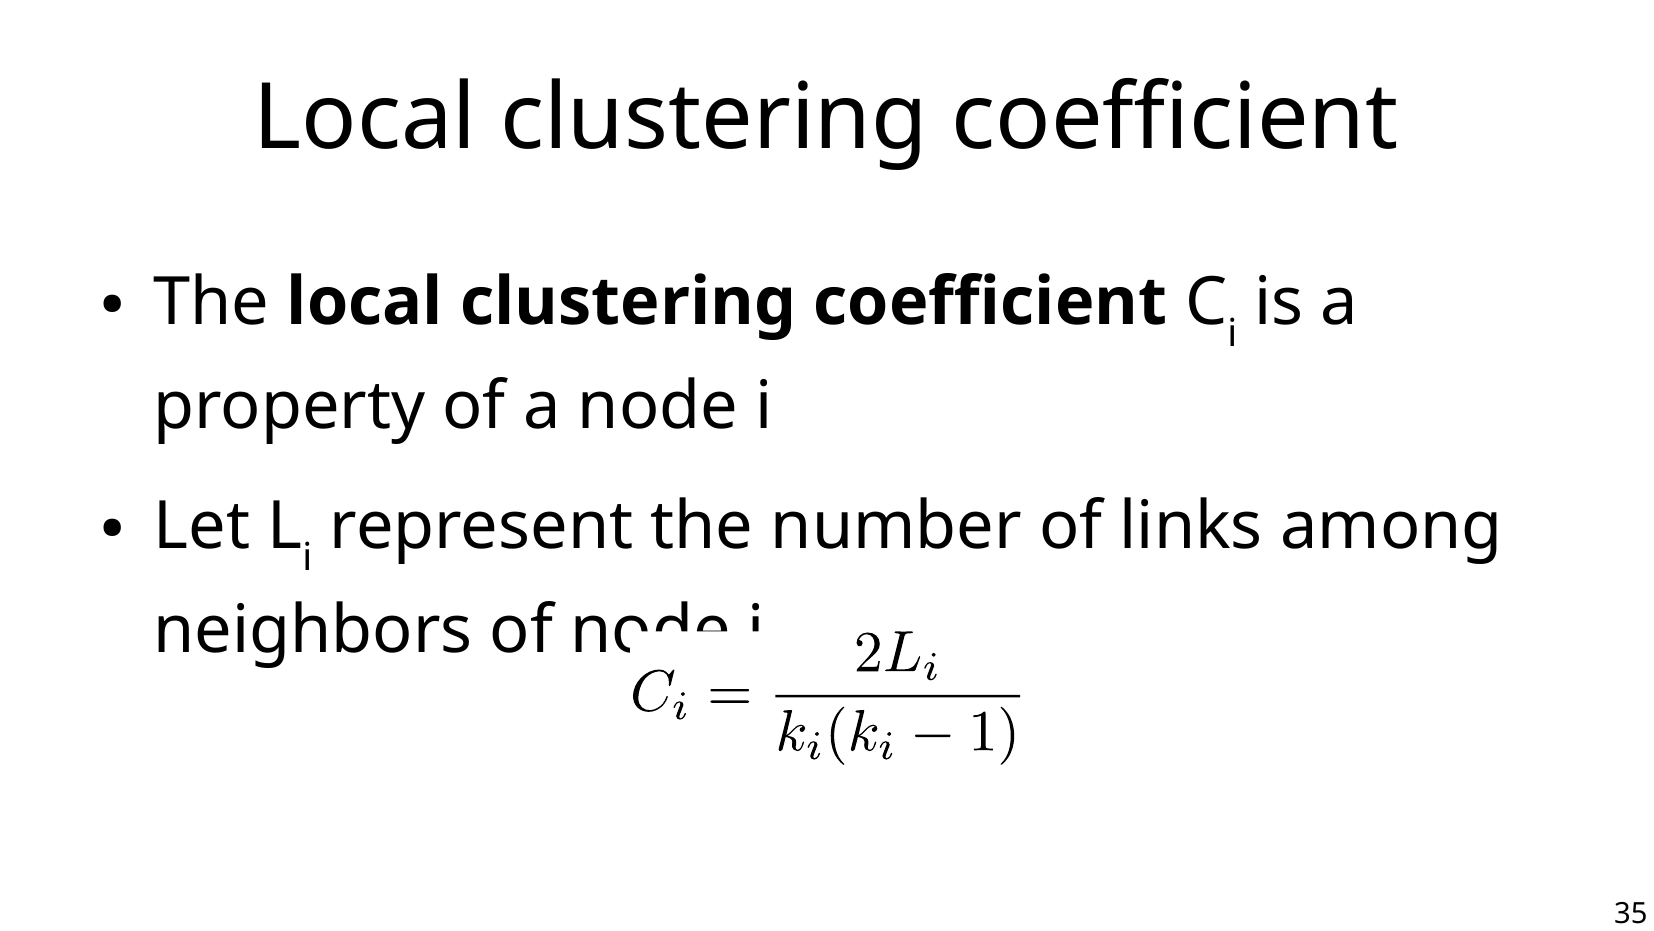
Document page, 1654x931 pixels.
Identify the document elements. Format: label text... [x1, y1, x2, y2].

title Local clustering coefficient [82, 1, 1571, 226]
list The local clustering coefficient Ci is a property of a node i Let Li represent the number of links among neighbors of node i [82, 253, 1571, 793]
text_box [630, 631, 1021, 766]
